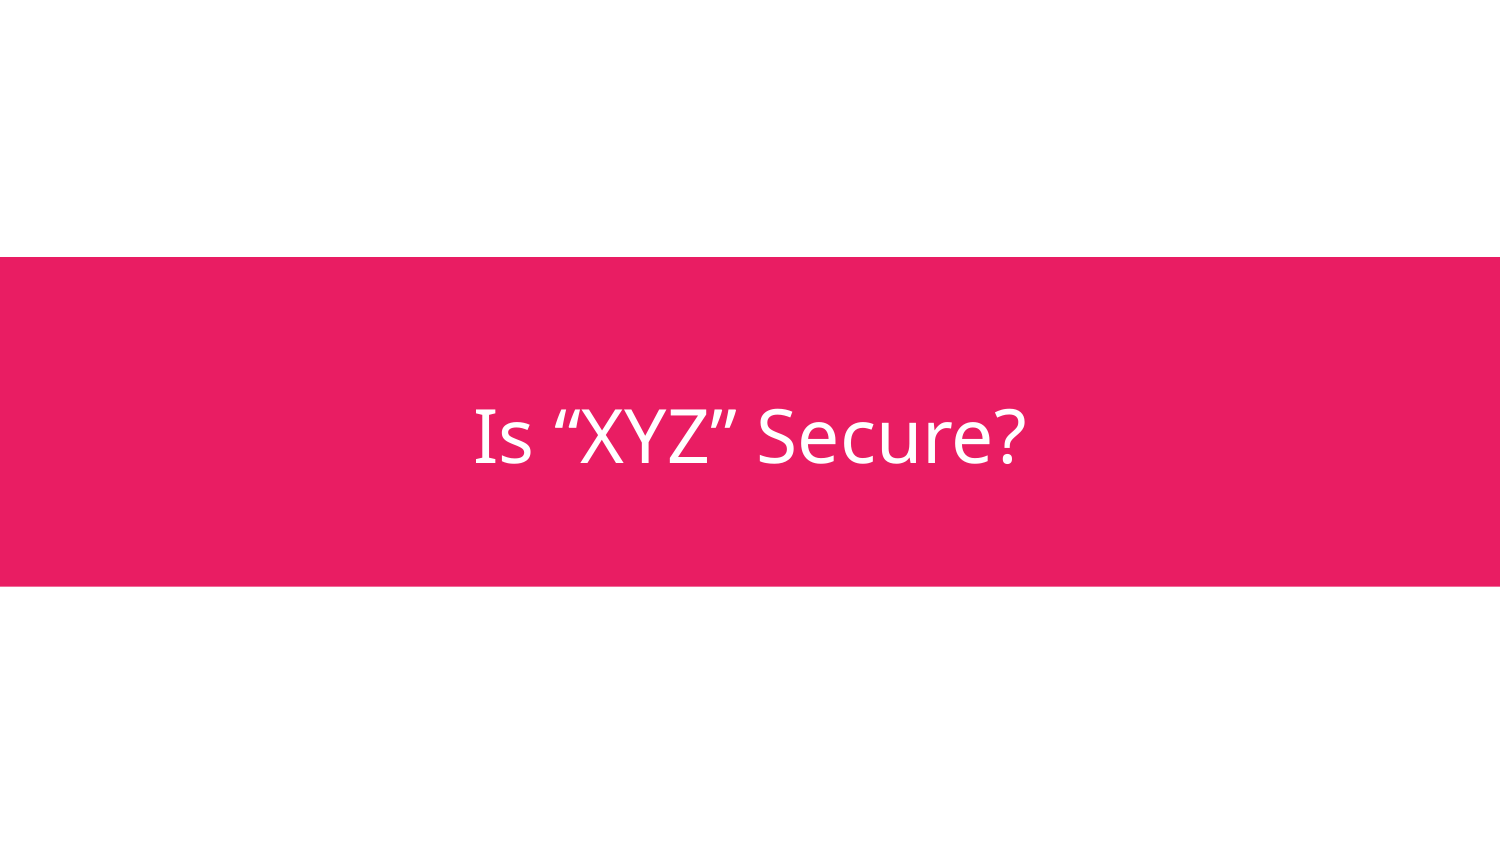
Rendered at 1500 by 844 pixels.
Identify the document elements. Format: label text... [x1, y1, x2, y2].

title Is “XYZ” Secure? [70, 309, 1430, 559]
